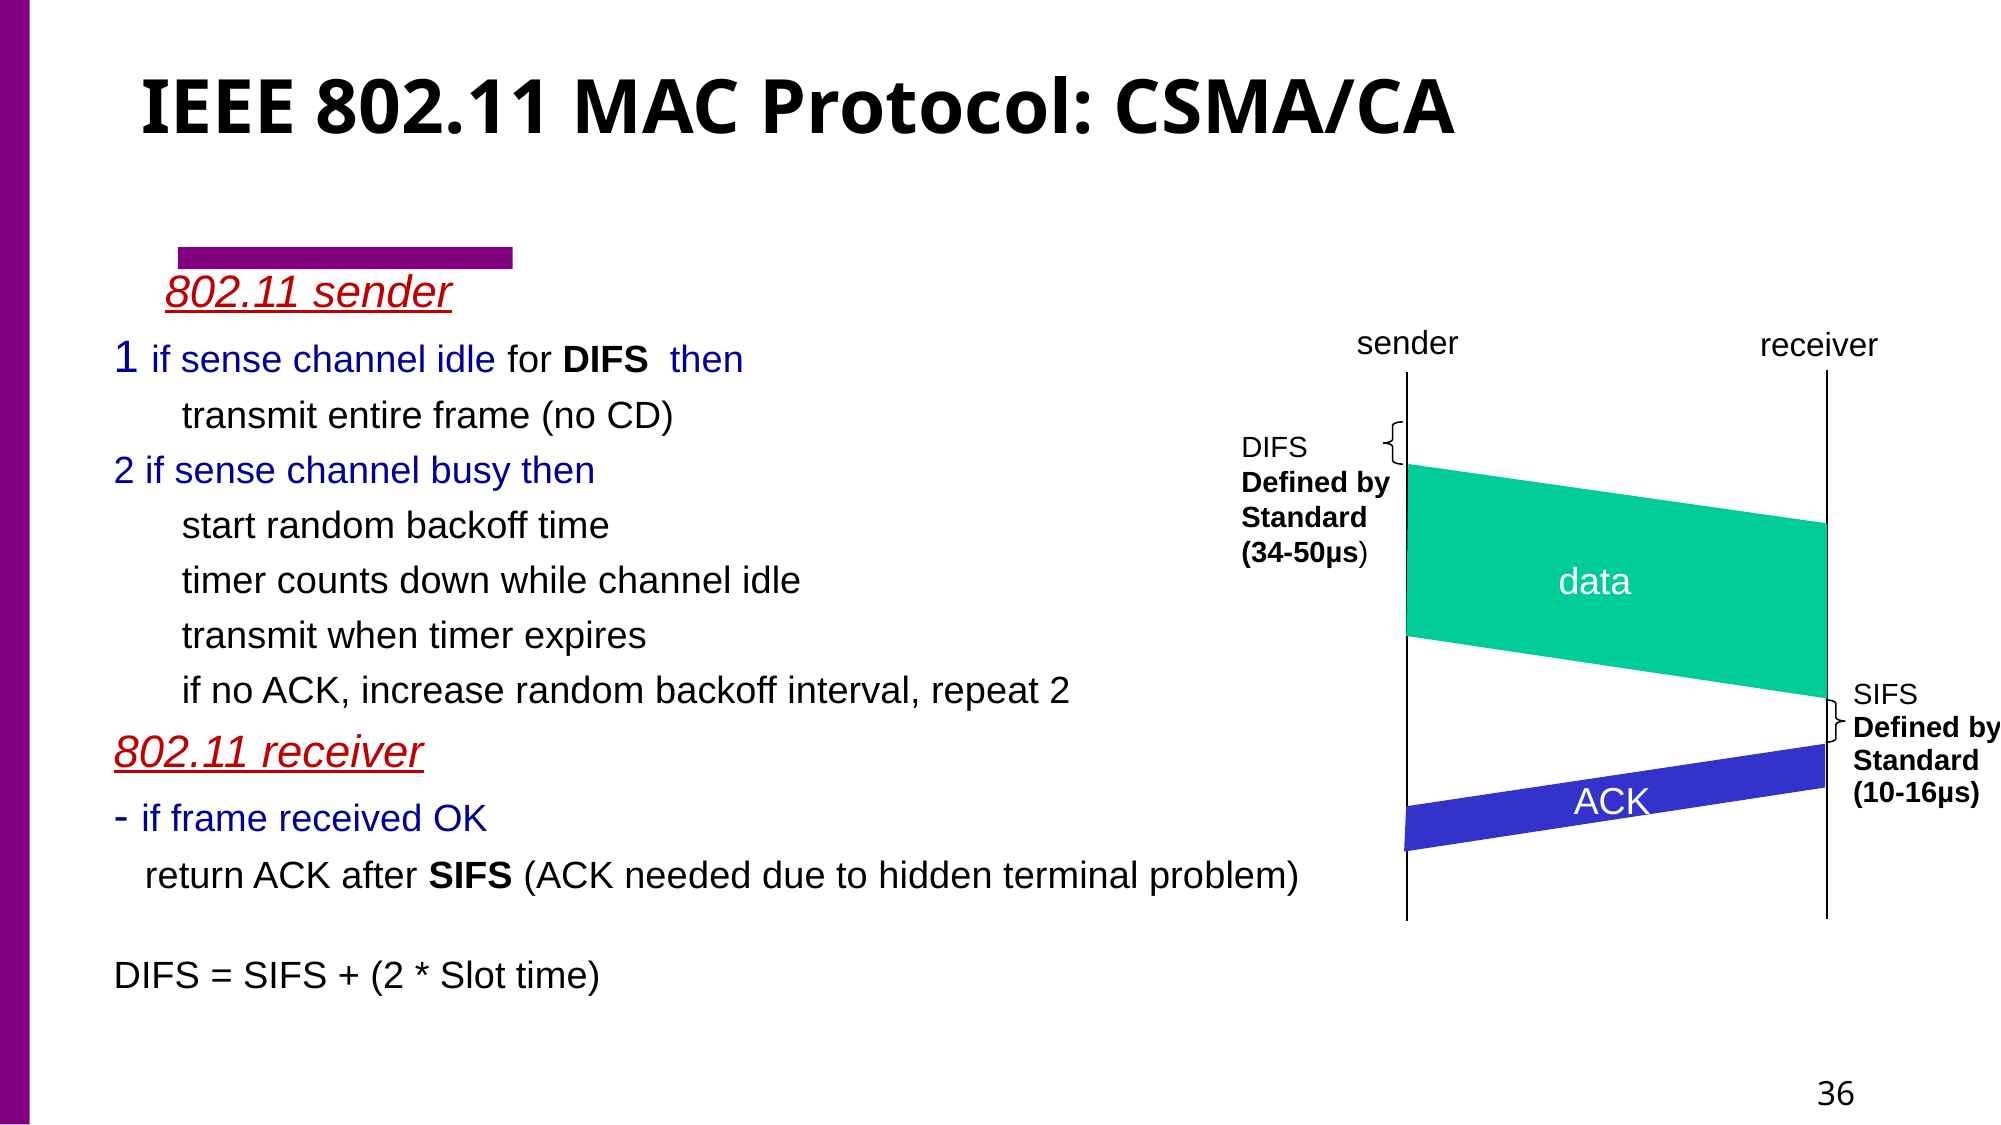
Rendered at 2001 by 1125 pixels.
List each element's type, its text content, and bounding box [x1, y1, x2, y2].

title IEEE 802.11 MAC Protocol: CSMA/CA [90, 25, 1889, 182]
text_box sender [1342, 313, 1474, 370]
text_box DIFS Defined by Standard (34-50µs) [1226, 421, 1414, 577]
text_box SIFS Defined by Standard (10-16µs) [1838, 670, 2000, 817]
text_box data [1543, 548, 1647, 610]
text_box [1404, 783, 1559, 852]
text_box receiver [1745, 315, 1894, 371]
text_box ACK [1559, 769, 1666, 830]
list 802.11 sender 1 if sense channel idle for DIFS then transmit entire frame (no CD) 2 if sense channel busy then start random backoff time timer counts down while channel idle transmit when timer expires if no ACK, increase random backoff interval, repeat 2 802.11 receiver - if frame received OK return ACK after SIFS (ACK needed due to hidden terminal problem) DIFS = SIFS + (2 * Slot time) [98, 200, 1331, 1013]
text_box [1655, 743, 1826, 812]
